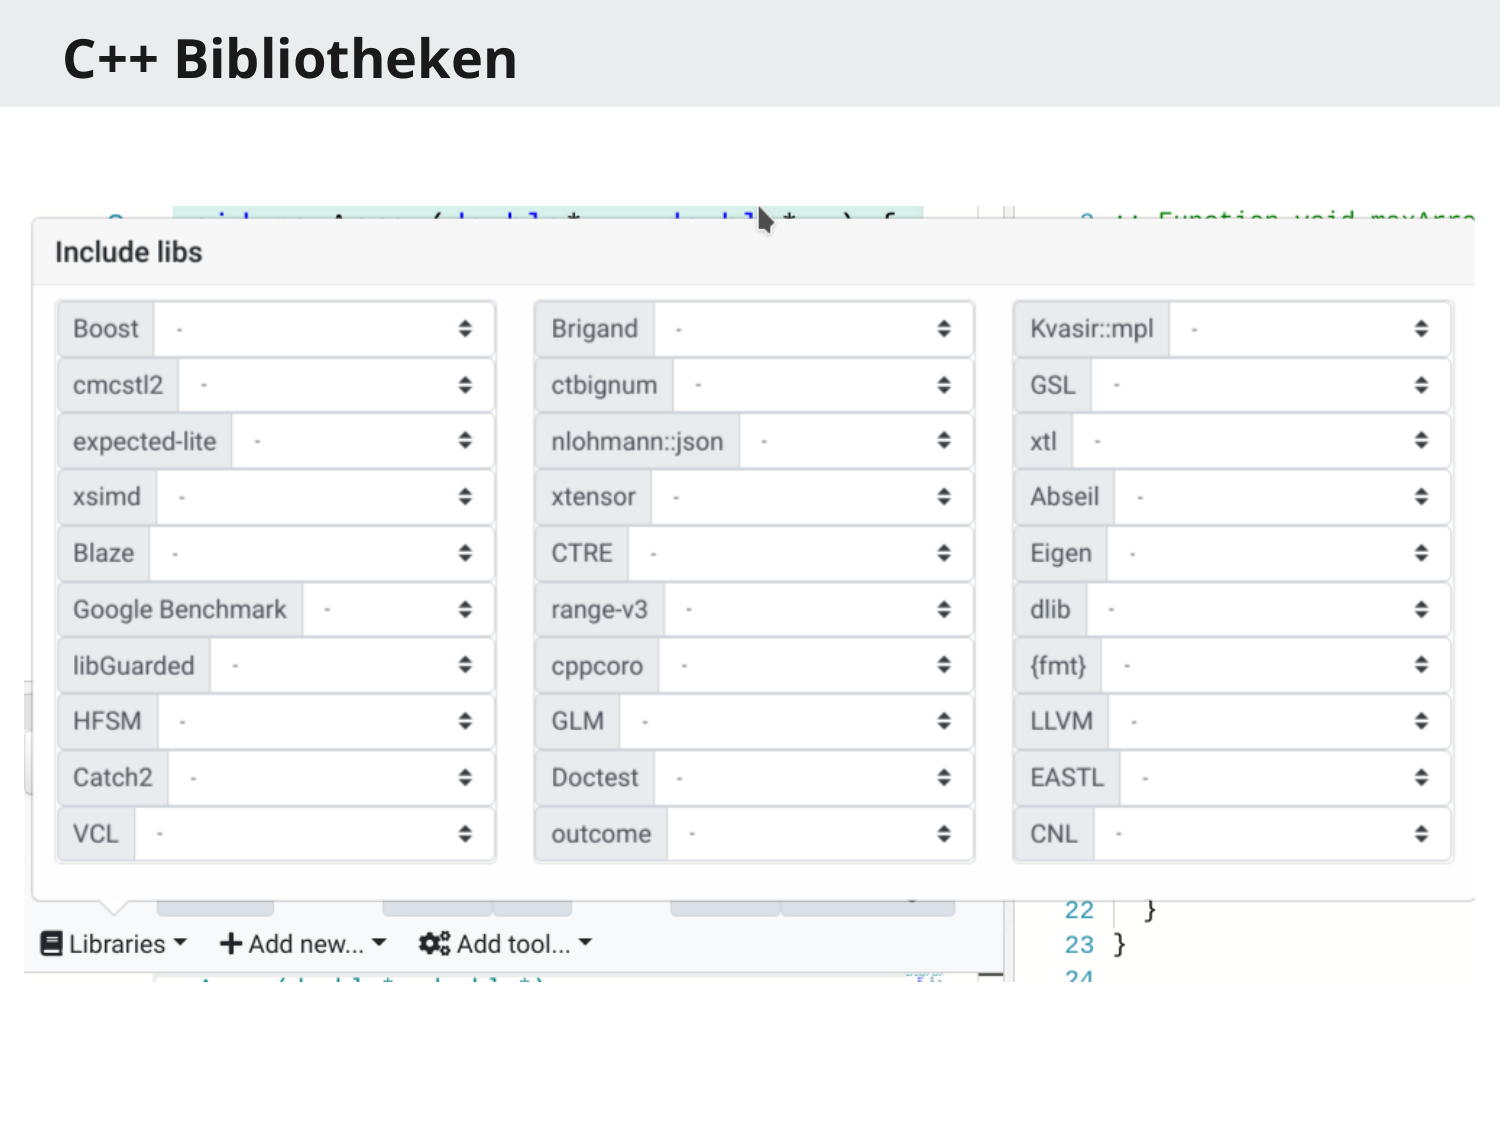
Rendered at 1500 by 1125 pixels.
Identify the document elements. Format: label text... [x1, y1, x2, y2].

picture [24, 206, 1475, 982]
title C++ Bibliotheken [47, 9, 1309, 103]
